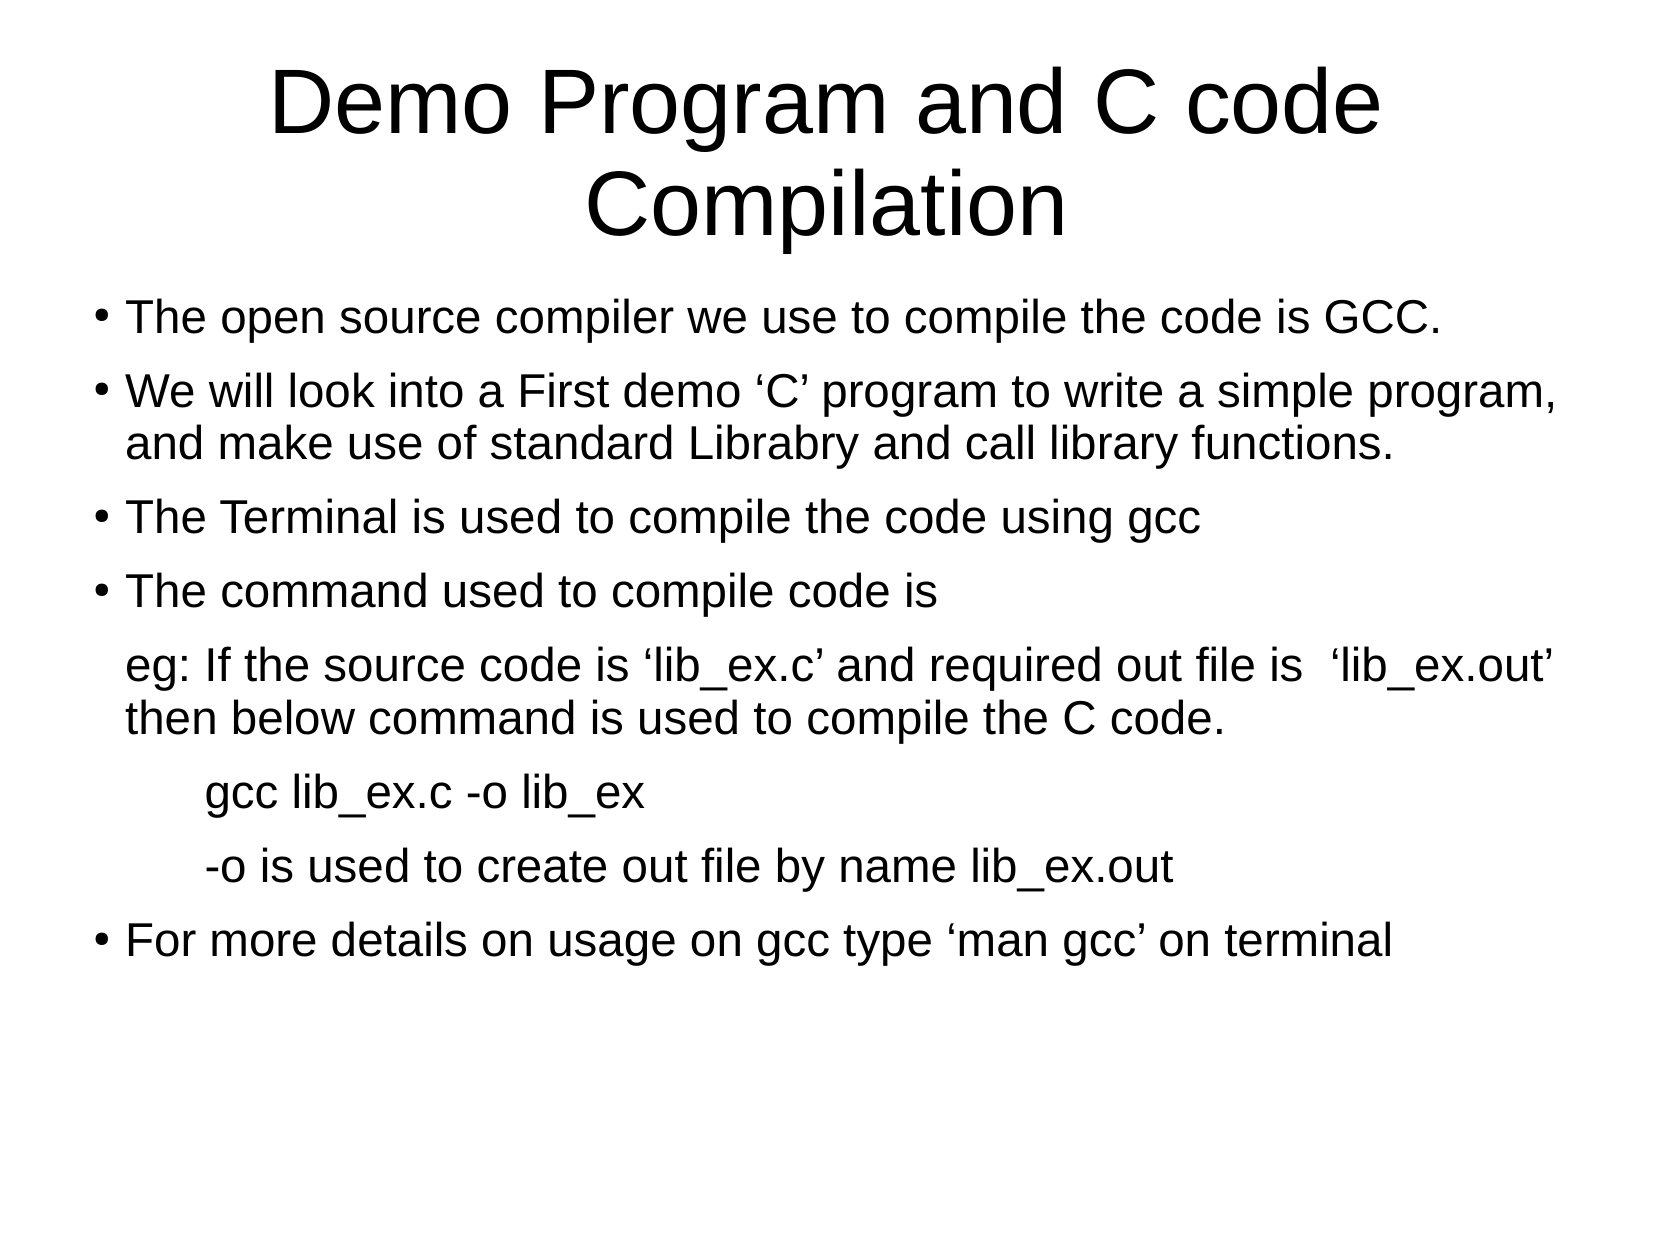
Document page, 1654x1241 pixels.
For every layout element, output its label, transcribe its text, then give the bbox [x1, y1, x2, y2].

title Demo Program and C code Compilation [82, 49, 1571, 257]
list The open source compiler we use to compile the code is GCC. We will look into a First demo ‘C’ program to write a simple program, and make use of standard Librabry and call library functions. The Terminal is used to compile the code using gcc The command used to compile code is eg: If the source code is ‘lib_ex.c’ and required out file is ‘lib_ex.out’ then below command is used to compile the C code. gcc lib_ex.c -o lib_ex -o is used to create out file by name lib_ex.out For more details on usage on gcc type ‘man gcc’ on terminal [82, 290, 1571, 1010]
